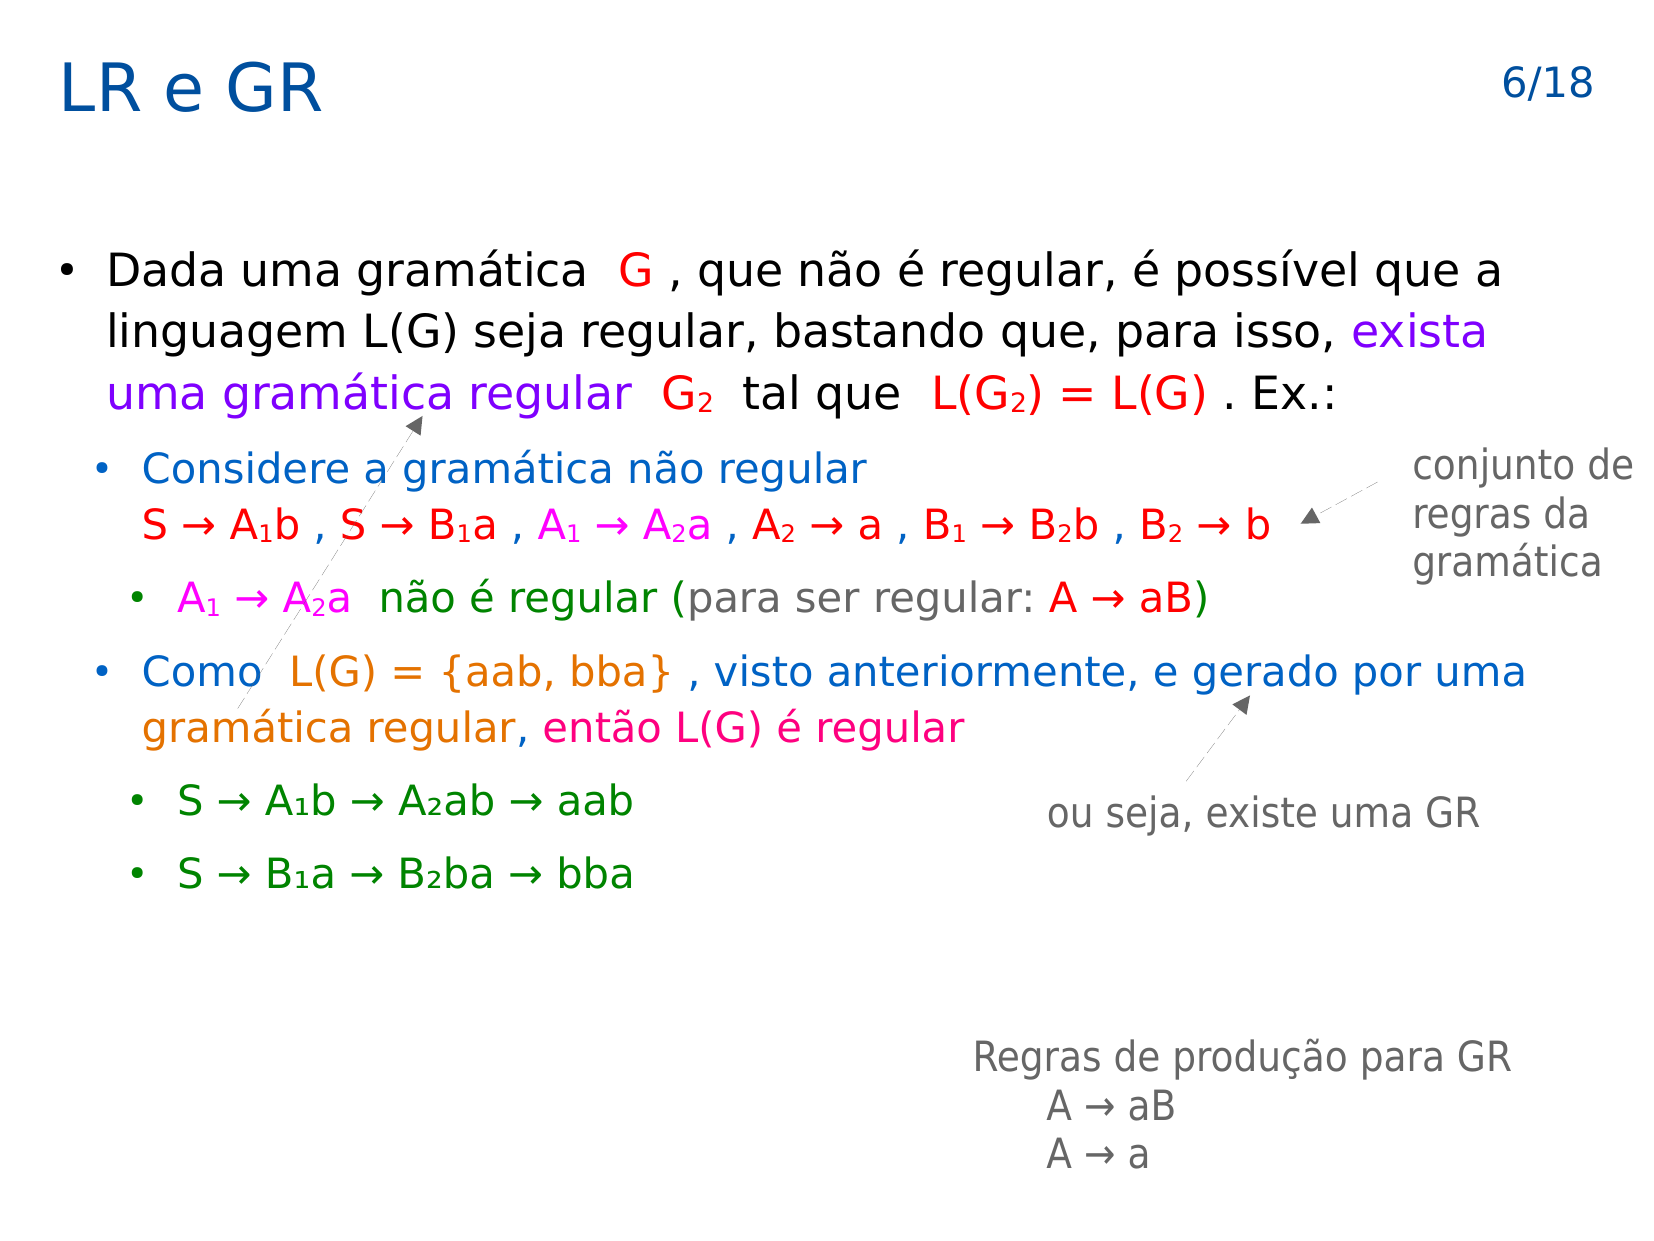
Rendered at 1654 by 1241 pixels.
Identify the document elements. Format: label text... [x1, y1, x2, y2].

text_box conjunto de regras da gramática [1397, 433, 1654, 643]
text_box Regras de produção para GR A → aB A → a [957, 1025, 1654, 1241]
text_box ou seja, existe uma GR [1032, 781, 1496, 845]
list Dada uma gramática G , que não é regular, é possível que a linguagem L(G) seja regular, bastando que, para isso, exista uma gramática regular G2 tal que L(G2) = L(G) . Ex.: Considere a gramática não regular S → A1b , S → B1a , A1 → A2a , A2 → a , B1 → B2b , B2 → b A1 → A2a não é regular (para ser regular: A → aB) Como L(G) = {aab, bba} , visto anteriormente, e gerado por uma gramática regular, então L(G) é regular S → A₁b → A₂ab → aab S → B₁a → B₂ba → bba [59, 236, 1595, 1211]
title LR e GR [59, 29, 1625, 148]
